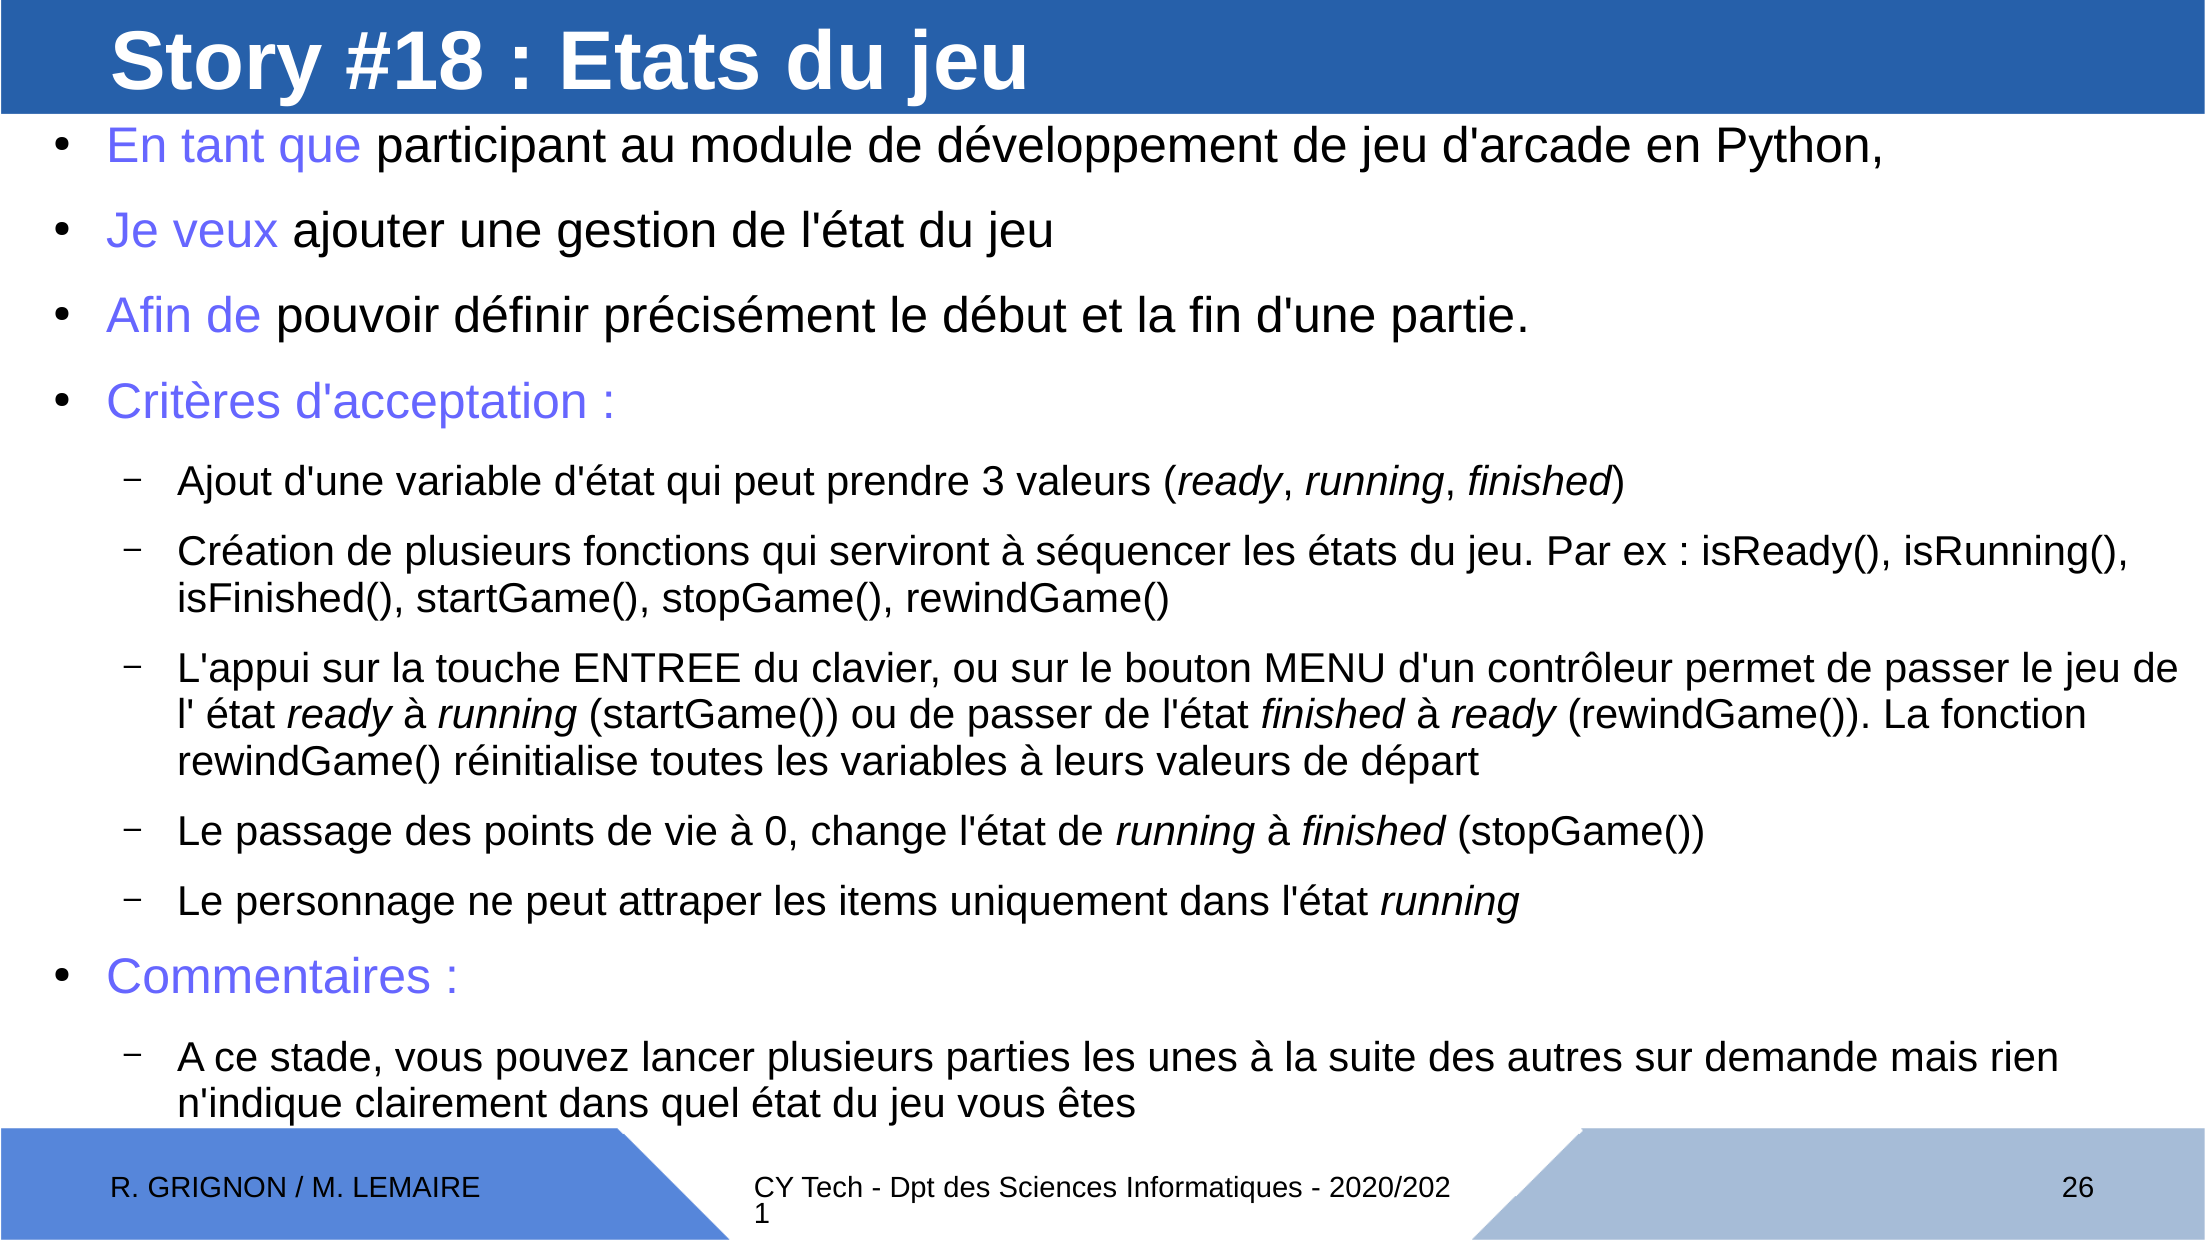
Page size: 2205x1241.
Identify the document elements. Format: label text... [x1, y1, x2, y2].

picture [0, 0, 2205, 1241]
list En tant que participant au module de développement de jeu d'arcade en Python, Je veux ajouter une gestion de l'état du jeu Afin de pouvoir définir précisément le début et la fin d'une partie. Critères d'acceptation : Ajout d'une variable d'état qui peut prendre 3 valeurs (ready, running, finished) Création de plusieurs fonctions qui serviront à séquencer les états du jeu. Par ex : isReady(), isRunning(), isFinished(), startGame(), stopGame(), rewindGame() L'appui sur la touche ENTREE du clavier, ou sur le bouton MENU d'un contrôleur permet de passer le jeu de l' état ready à running (startGame()) ou de passer de l'état finished à ready (rewindGame()). La fonction rewindGame() réinitialise toutes les variables à leurs valeurs de départ Le passage des points de vie à 0, change l'état de running à finished (stopGame()) Le personnage ne peut attraper les items uniquement dans l'état running Commentaires : A ce stade, vous pouvez lancer plusieurs parties les unes à la suite des autres sur demande mais rien n'indique clairement dans quel état du jeu vous êtes [35, 188, 2186, 1130]
title Story #18 : Etats du jeu [110, 49, 2095, 188]
